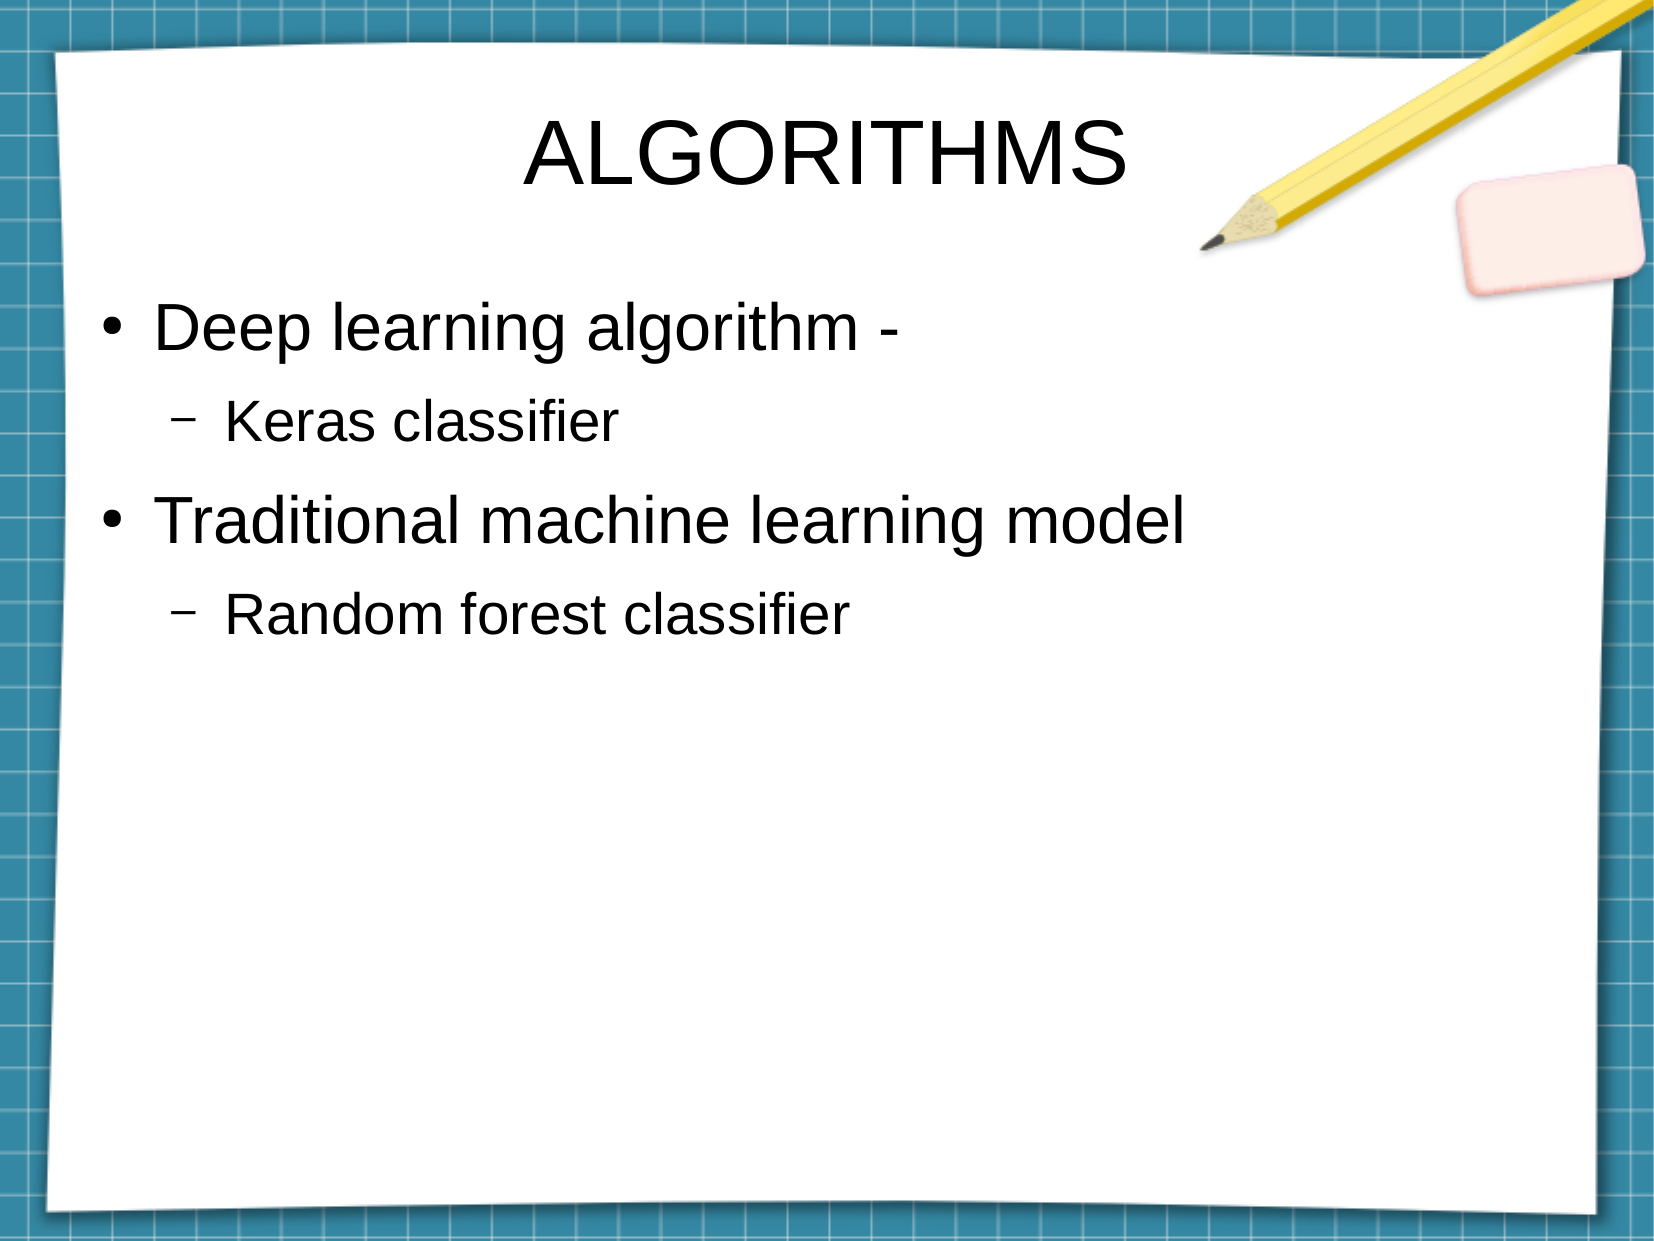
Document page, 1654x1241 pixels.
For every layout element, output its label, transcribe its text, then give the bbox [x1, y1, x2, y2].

title ALGORITHMS [82, 49, 1571, 257]
list Deep learning algorithm - Keras classifier Traditional machine learning model Random forest classifier [82, 290, 1571, 1010]
picture [0, 0, 1654, 1241]
